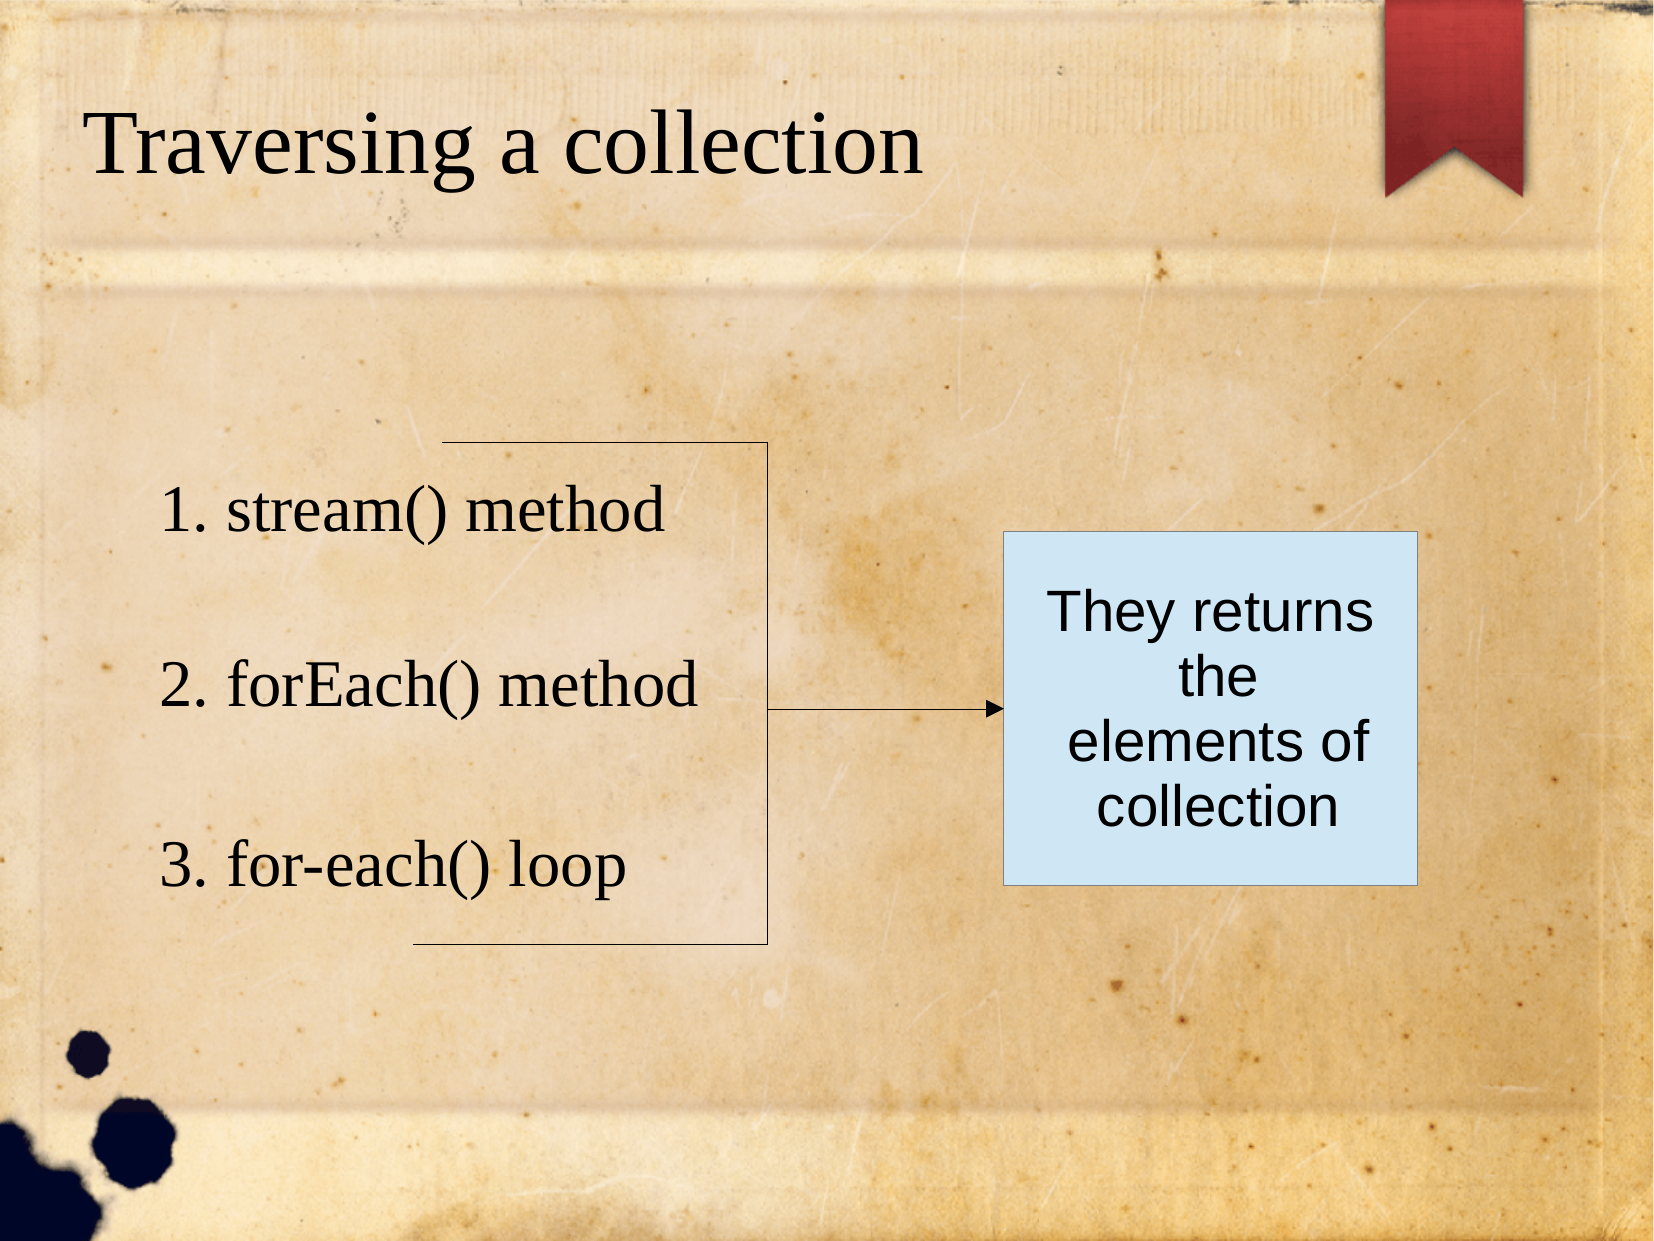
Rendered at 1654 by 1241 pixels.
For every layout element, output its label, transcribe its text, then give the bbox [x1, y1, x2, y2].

list 1. stream() method 2. forEach() method 3. for-each() loop [88, 472, 1544, 1192]
title Traversing a collection [82, 49, 1347, 237]
picture [0, 0, 1654, 1241]
text_box They returns the elements of collection [1003, 531, 1418, 886]
